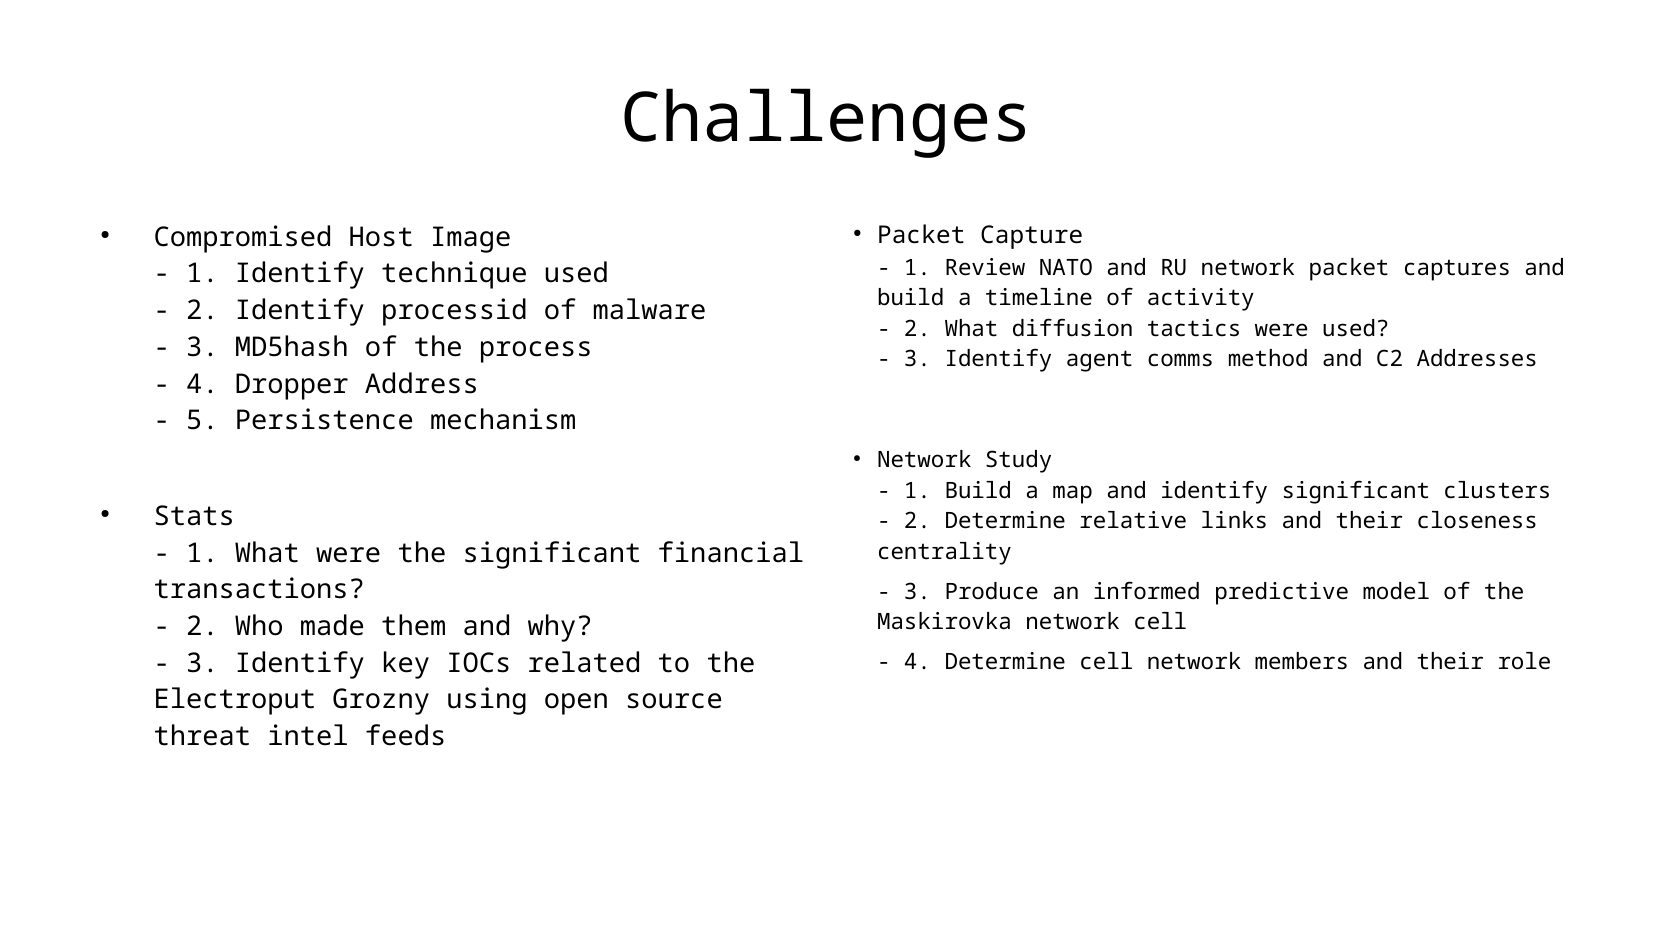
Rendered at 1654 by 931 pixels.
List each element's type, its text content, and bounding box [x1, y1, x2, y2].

title Challenges [82, 36, 1571, 193]
list Packet Capture - 1. Review NATO and RU network packet captures and build a timeline of activity - 2. What diffusion tactics were used? - 3. Identify agent comms method and C2 Addresses Network Study - 1. Build a map and identify significant clusters - 2. Determine relative links and their closeness centrality - 3. Produce an informed predictive model of the Maskirovka network cell - 4. Determine cell network members and their role [845, 217, 1572, 757]
list Compromised Host Image - 1. Identify technique used - 2. Identify processid of malware - 3. MD5hash of the process - 4. Dropper Address - 5. Persistence mechanism Stats - 1. What were the significant financial transactions? - 2. Who made them and why? - 3. Identify key IOCs related to the Electroput Grozny using open source threat intel feeds [82, 217, 809, 757]
